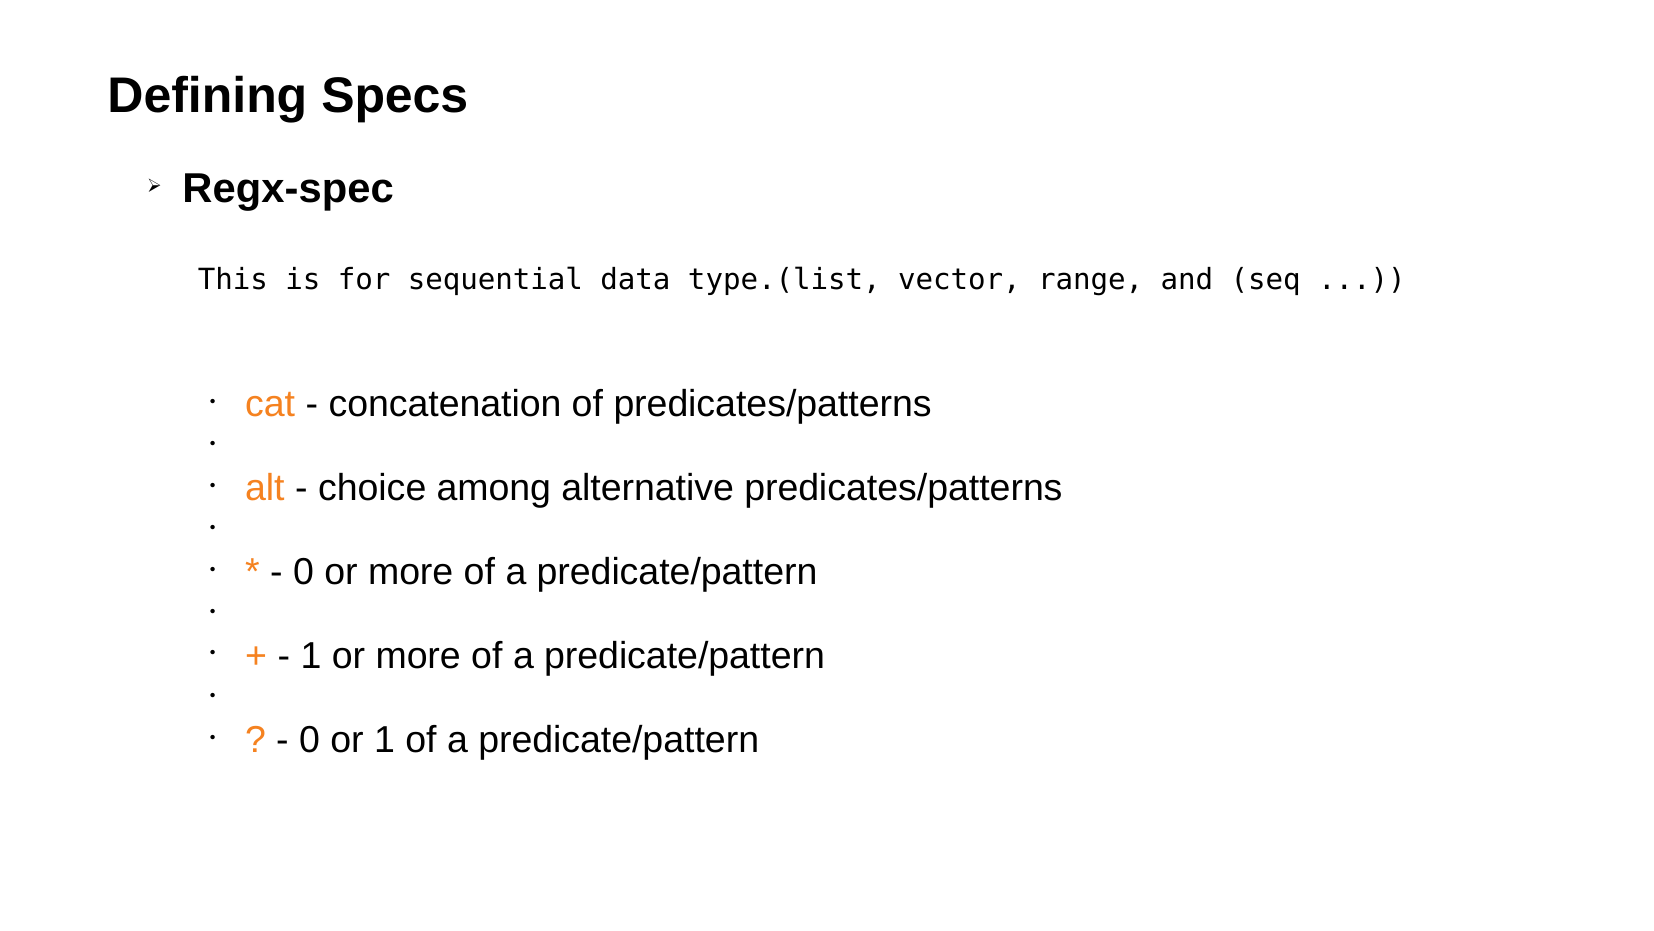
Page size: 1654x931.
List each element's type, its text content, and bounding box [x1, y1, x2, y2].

text_box This is for sequential data type.(list, vector, range, and (seq ...)) [183, 255, 1426, 339]
text_box Regx-spec [132, 157, 733, 220]
text_box cat - concatenation of predicates/patterns alt - choice among alternative predicates/patterns * - 0 or more of a predicate/pattern + - 1 or more of a predicate/pattern ? - 0 or 1 of a predicate/pattern [195, 375, 1471, 768]
text_box Defining Specs [92, 60, 858, 131]
